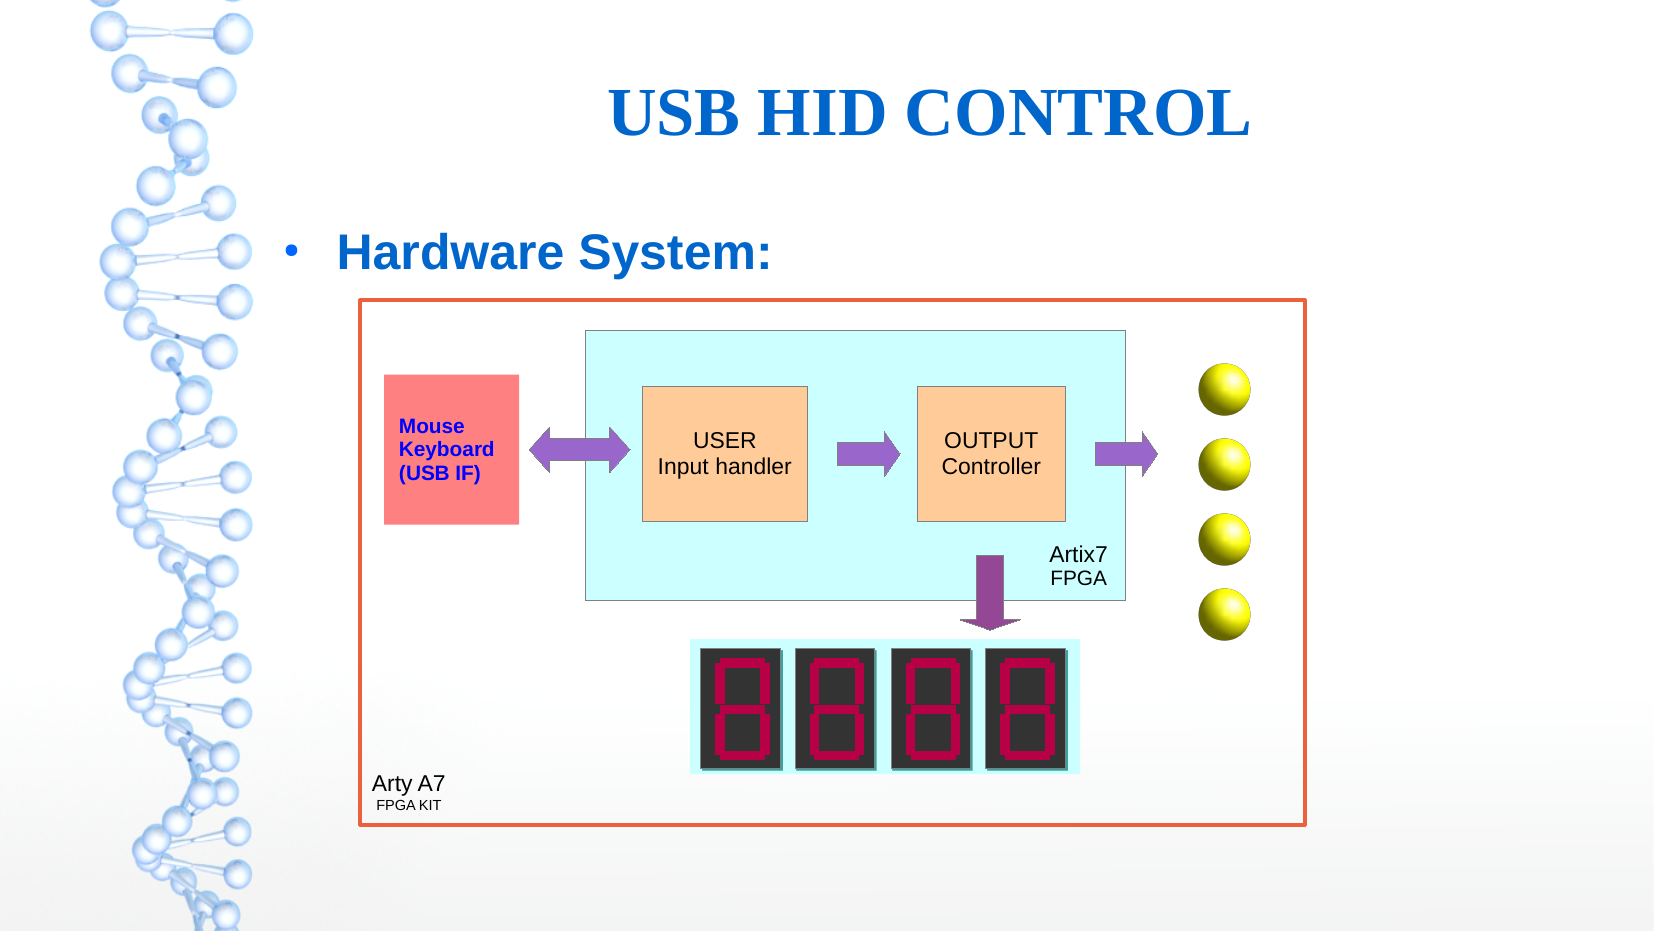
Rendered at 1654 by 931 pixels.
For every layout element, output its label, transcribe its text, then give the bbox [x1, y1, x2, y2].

title USB HID CONTROL [265, 35, 1595, 189]
picture [0, 0, 1654, 931]
list Hardware System: [265, 224, 1595, 764]
text_box USER Input handler [642, 386, 808, 522]
text_box OUTPUT Controller [917, 386, 1066, 522]
text_box Artix7 FPGA [1022, 534, 1135, 601]
text_box [529, 330, 1158, 631]
text_box Arty A7 FPGA KIT [352, 763, 466, 821]
text_box Mouse Keyboard (USB IF) [384, 374, 520, 525]
text_box [690, 639, 1081, 775]
